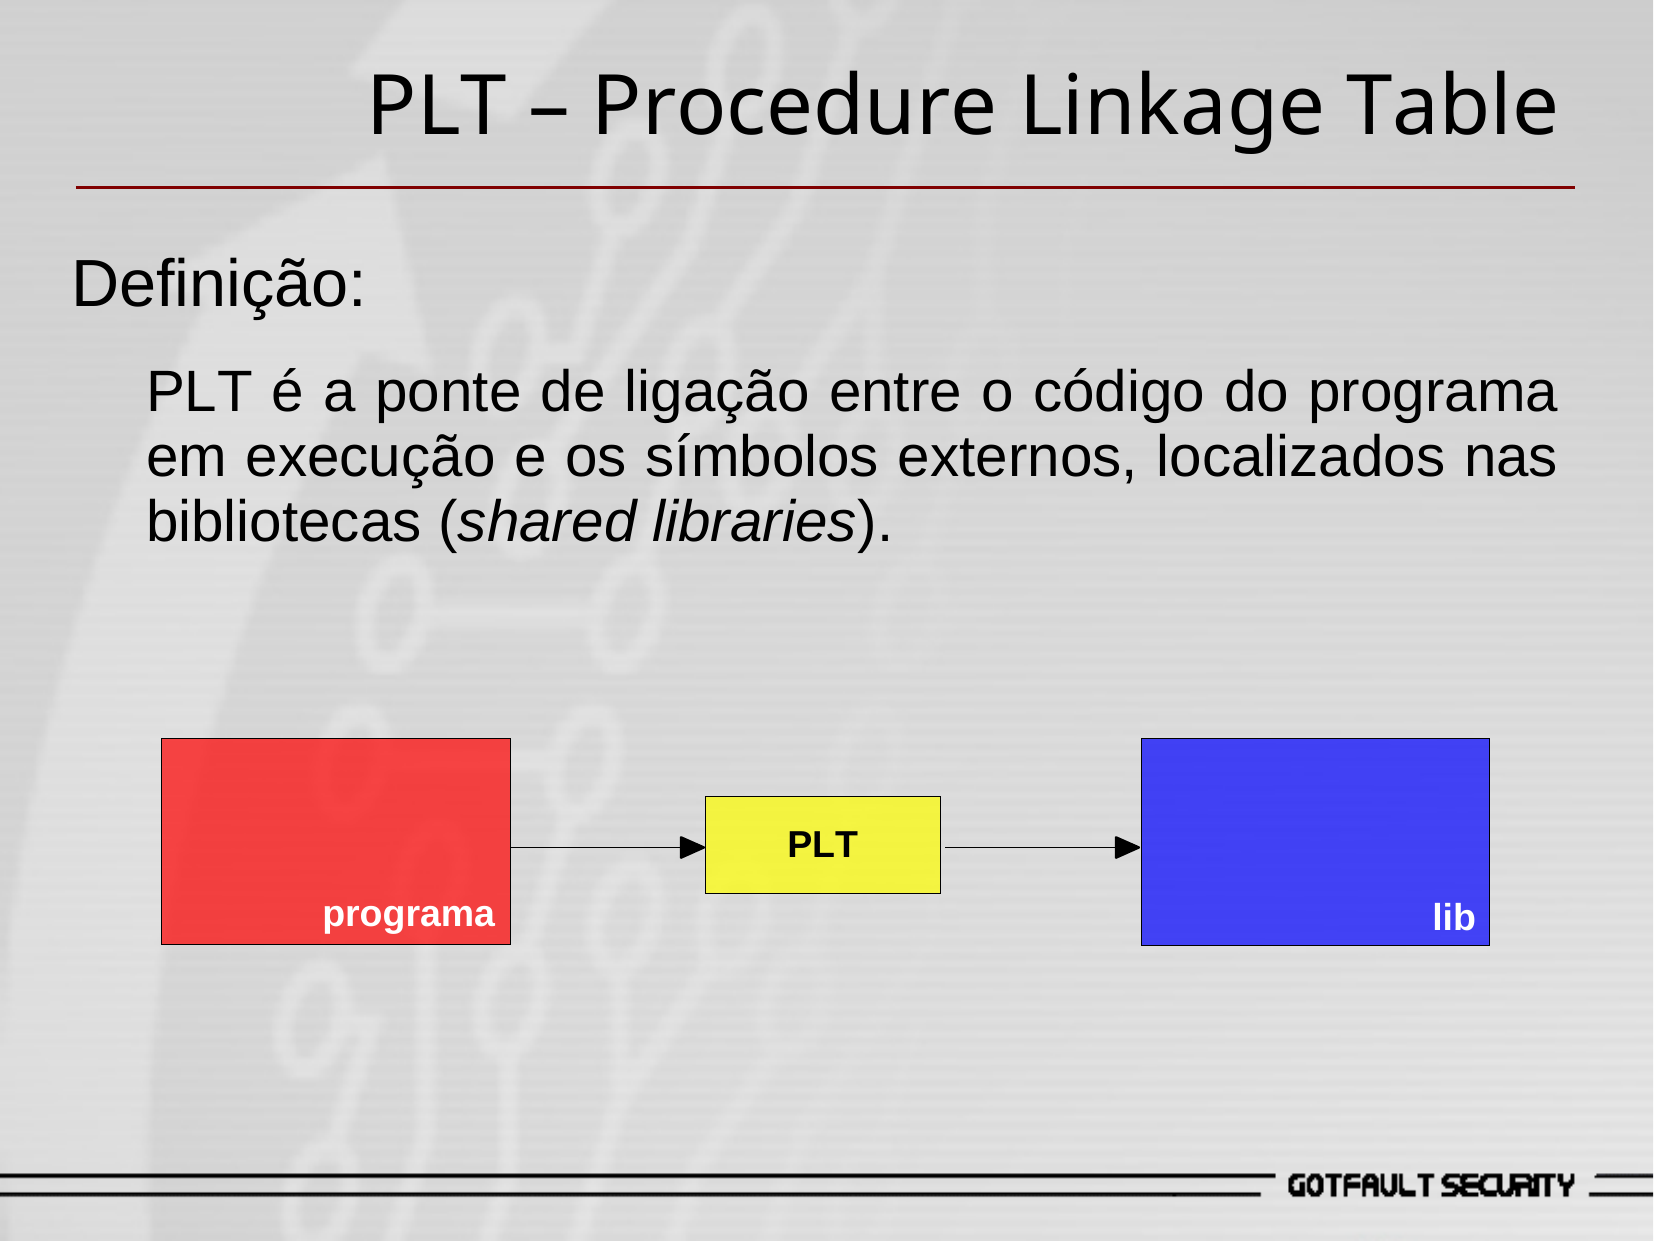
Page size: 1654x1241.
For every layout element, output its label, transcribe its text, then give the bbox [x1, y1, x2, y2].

text_box PLT – Procedure Linkage Table [22, 37, 1576, 182]
text_box lib [1417, 889, 1492, 953]
text_box PLT [705, 796, 941, 894]
text_box programa [307, 885, 511, 949]
text_box PLT é a ponte de ligação entre o código do programa em execução e os símbolos externos, localizados nas bibliotecas (shared libraries). [131, 351, 1576, 586]
text_box [161, 738, 511, 945]
text_box [1141, 738, 1490, 946]
text_box Definição: [56, 238, 694, 337]
picture [0, 0, 1654, 1241]
